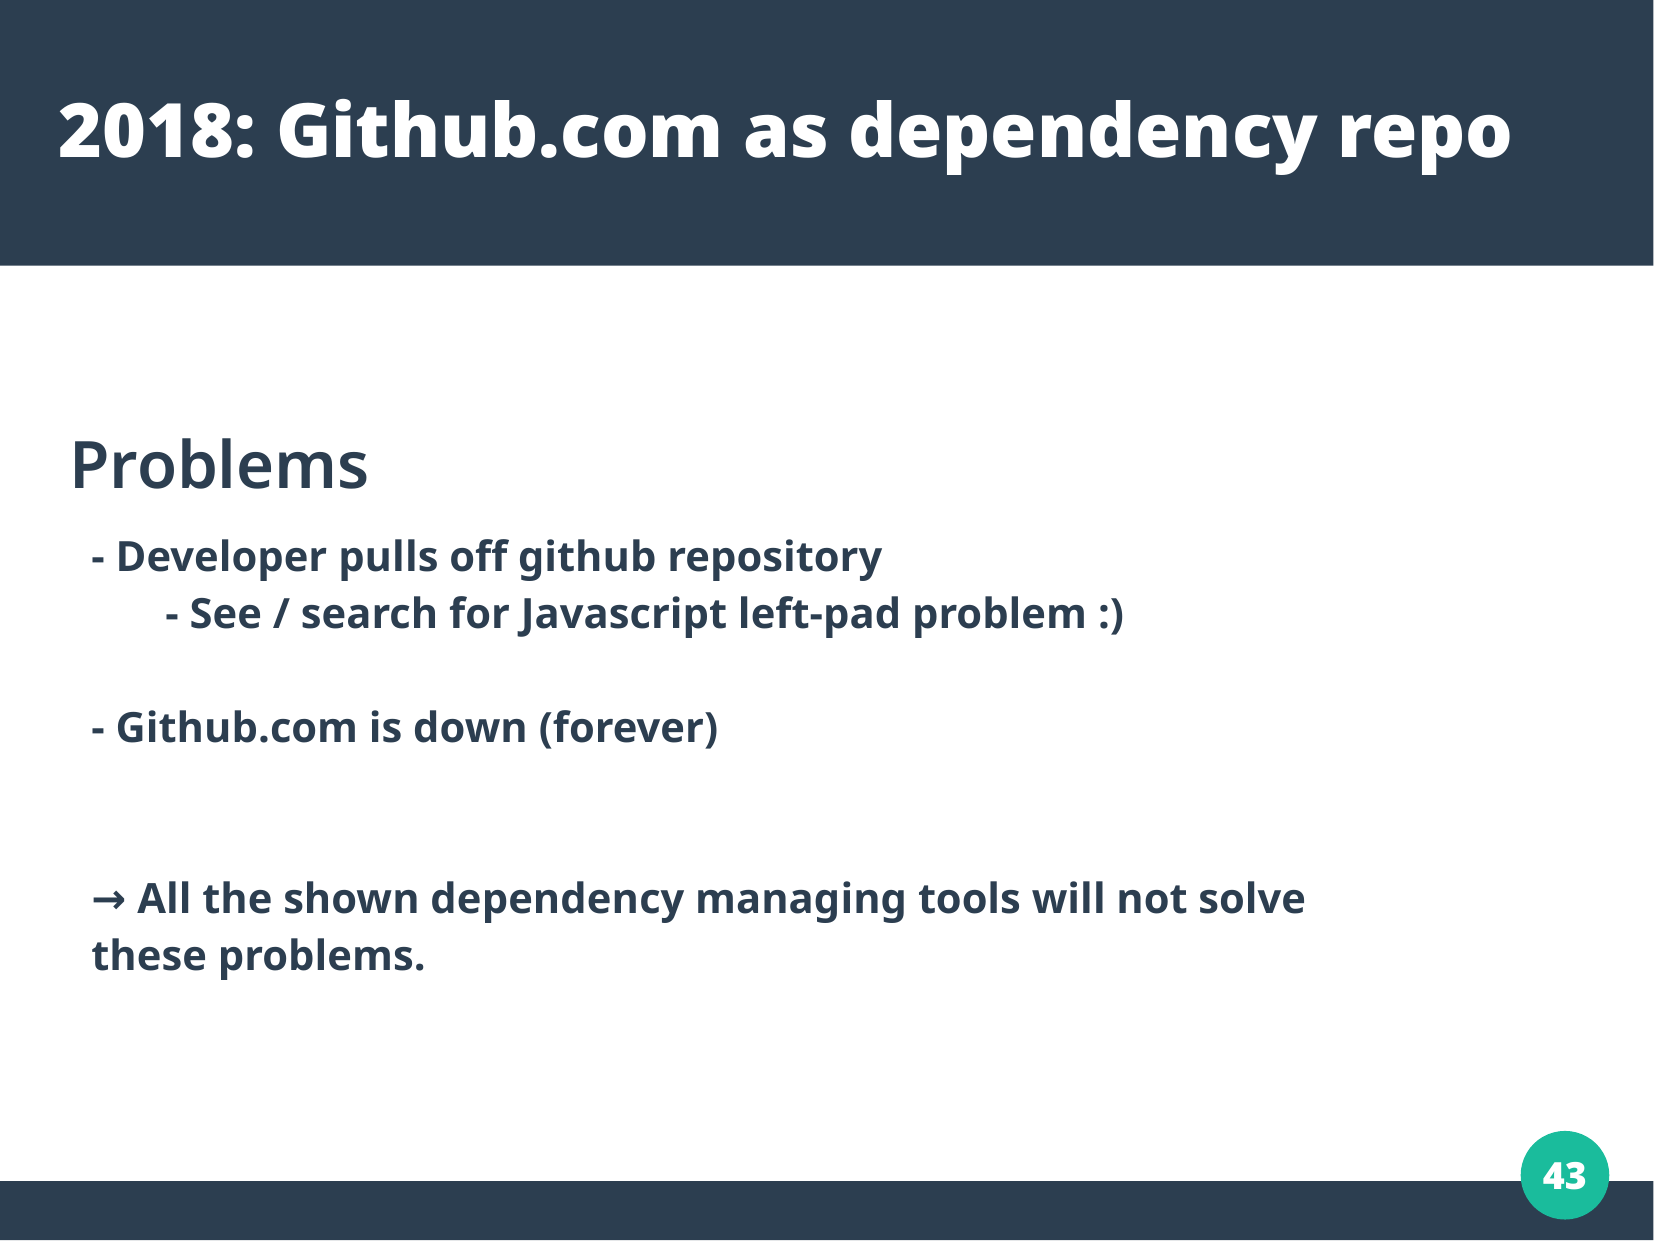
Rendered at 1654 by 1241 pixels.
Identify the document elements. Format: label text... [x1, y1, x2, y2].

text_box - Developer pulls off github repository - See / search for Javascript left-pad problem :) - Github.com is down (forever) → All the shown dependency managing tools will not solve these problems. [76, 519, 1335, 1008]
title 2018: Github.com as dependency repo [59, 49, 1595, 207]
list Problems [0, 301, 1548, 508]
